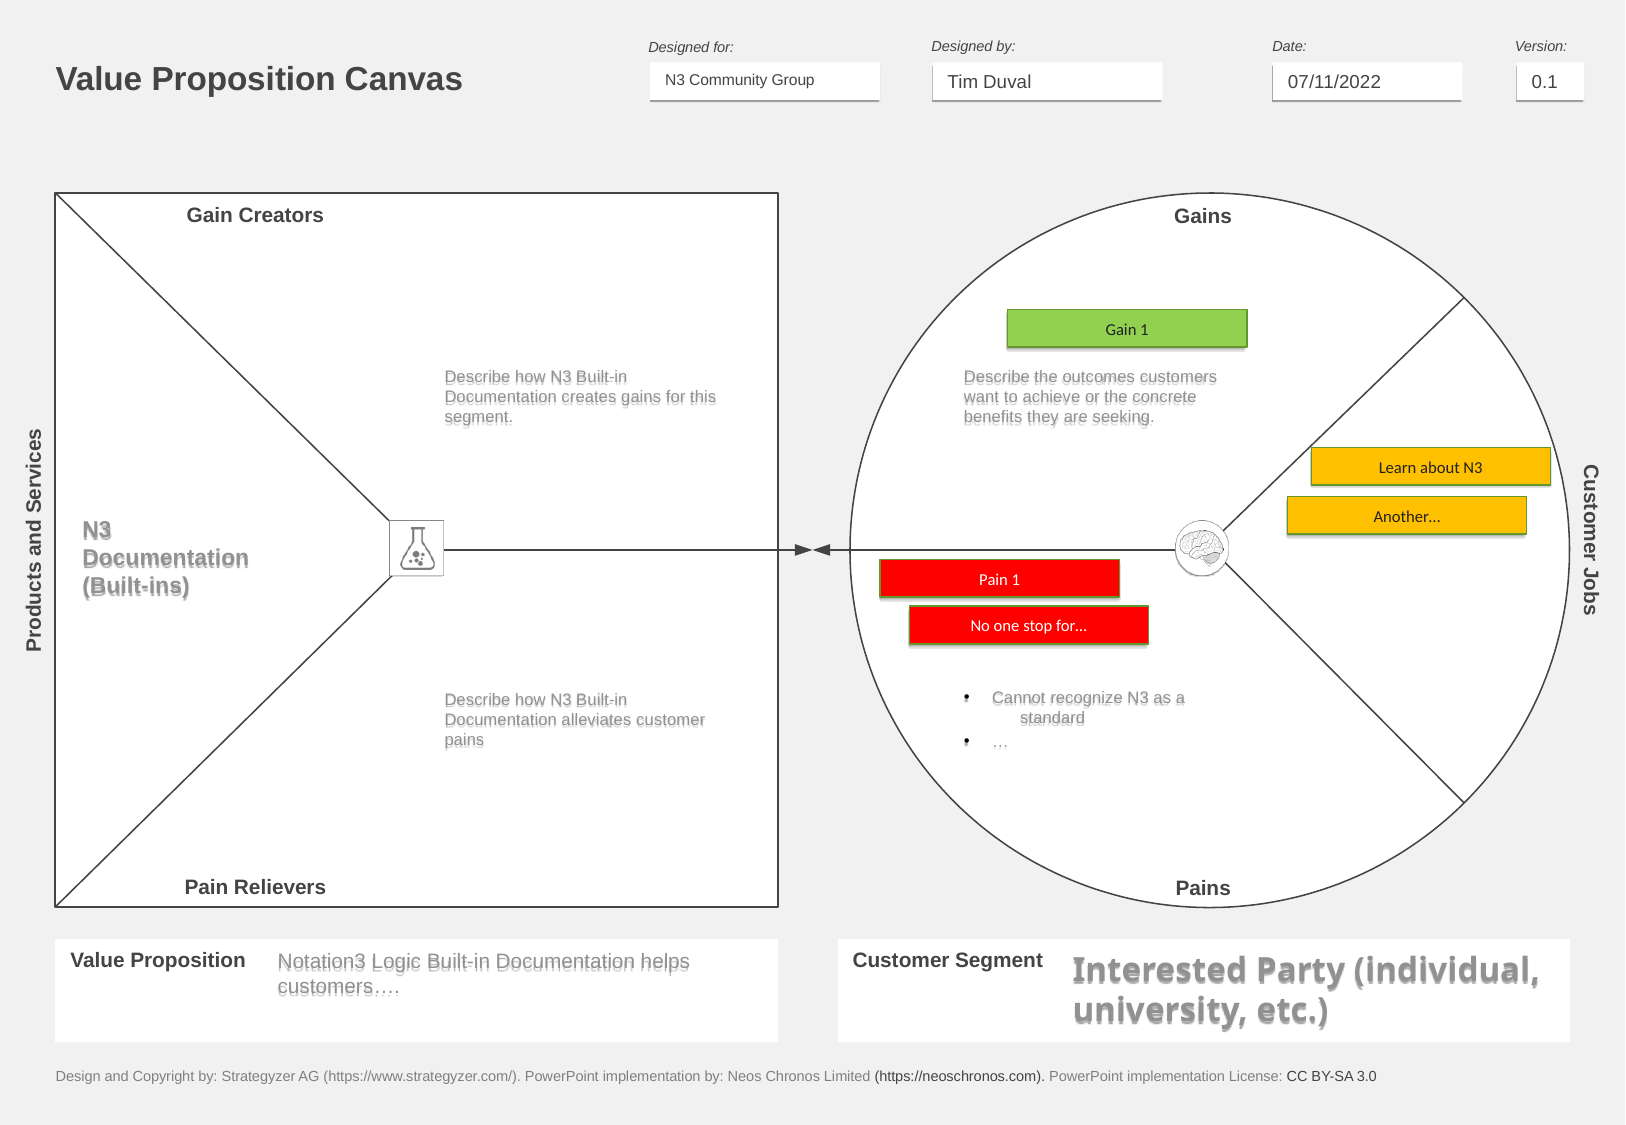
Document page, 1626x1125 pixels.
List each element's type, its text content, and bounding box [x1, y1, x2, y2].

list 0.1 [1516, 62, 1585, 100]
list Notation3 Logic Built-in Documentation helps customers…. [262, 940, 775, 1041]
text_box No one stop for… [909, 606, 1149, 644]
list Describe how N3 Built-in Documentation alleviates customer pains [429, 575, 755, 863]
list Tim Duval [932, 62, 1163, 100]
text_box Another… [1287, 497, 1527, 534]
list 07/11/2022 [1272, 62, 1463, 100]
list Cannot recognize N3 as a standard … [948, 575, 1247, 863]
list Interested Party (individual, university, etc.) [1057, 940, 1572, 1041]
list Describe how N3 Built-in Documentation creates gains for this segment. [429, 267, 755, 526]
text_box Learn about N3 [1311, 448, 1551, 485]
list Describe the outcomes customers want to achieve or the concrete benefits they are seeking. [948, 267, 1247, 526]
list N3 Documentation (Built-ins) [67, 387, 276, 726]
text_box Gain 1 [1008, 310, 1247, 347]
list N3 Community Group [650, 62, 881, 100]
text_box Design and Copyright by: Strategyzer AG (https://www.strategyzer.com/). PowerPoint implementation by: Neos Chronos Limited (https://neoschronos.com). PowerPoint implementation License: CC BY-SA 3.0 [41, 1059, 1584, 1109]
text_box Pain 1 [880, 560, 1119, 597]
